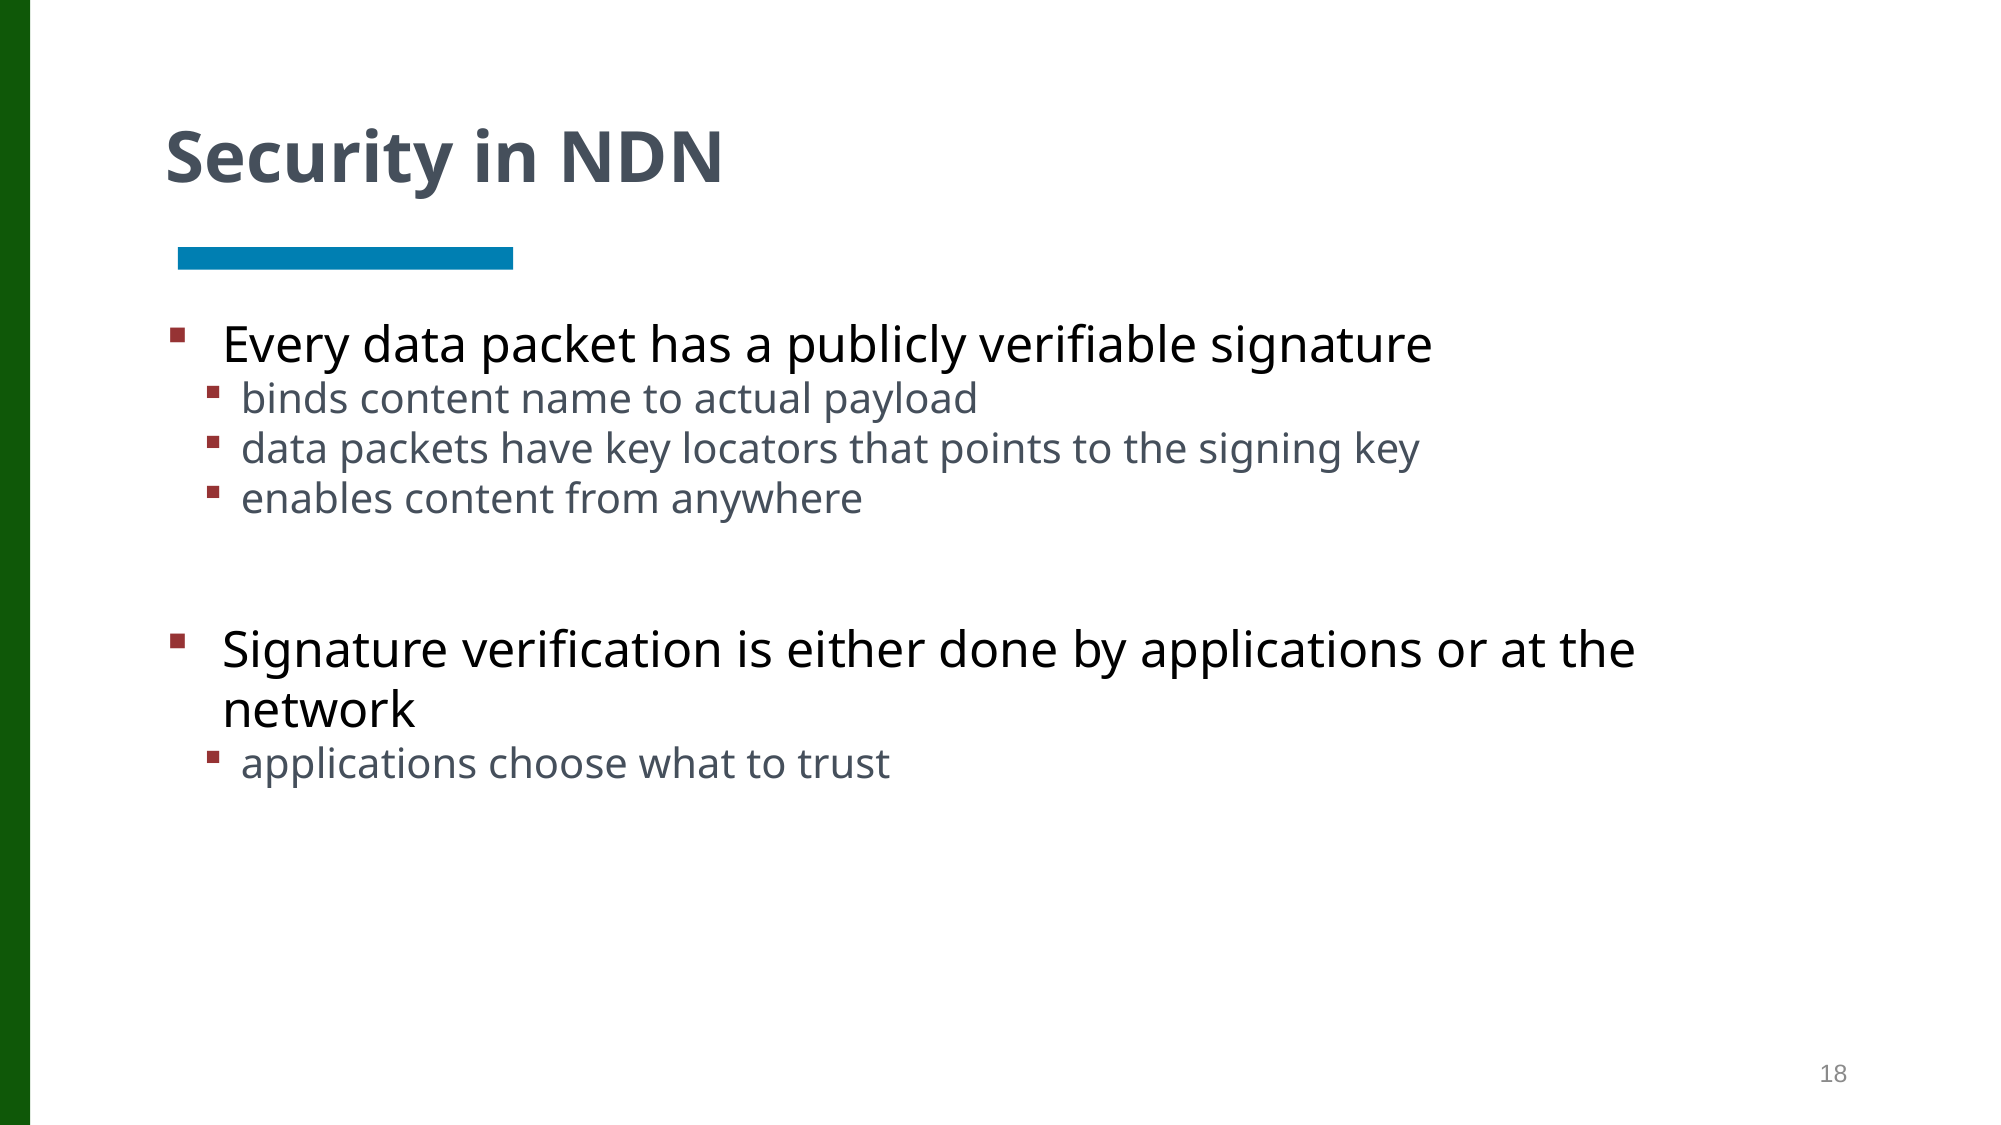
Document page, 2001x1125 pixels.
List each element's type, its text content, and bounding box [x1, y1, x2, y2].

text_box Security in NDN [151, 104, 1849, 212]
text_box Every data packet has a publicly verifiable signature binds content name to actual payload data packets have key locators that points to the signing key enables content from anywhere Signature verification is either done by applications or at the network applications choose what to trust [151, 297, 1849, 1021]
text_box <number> [1412, 1042, 1863, 1103]
